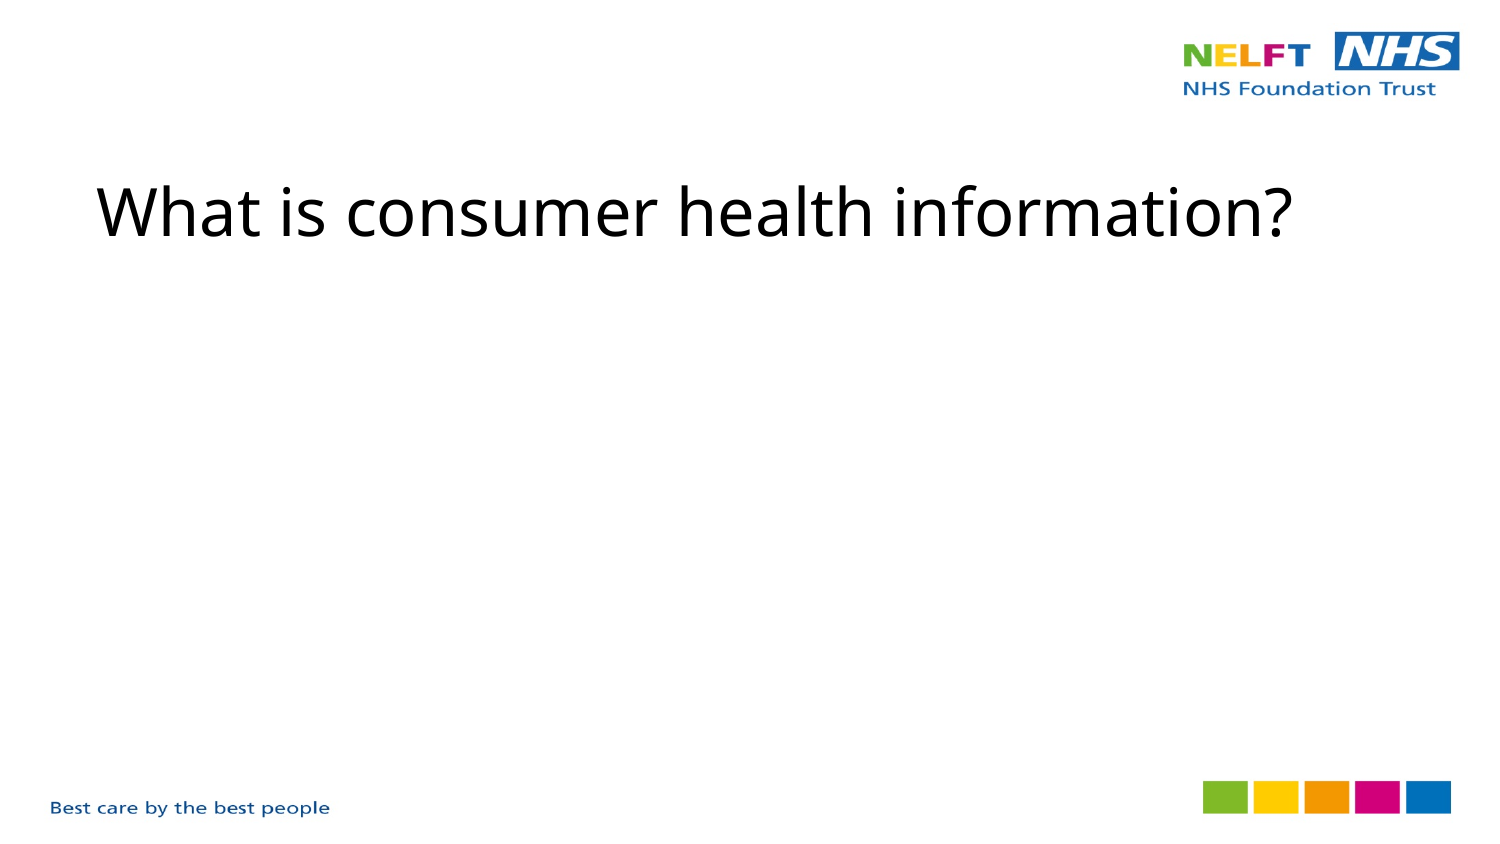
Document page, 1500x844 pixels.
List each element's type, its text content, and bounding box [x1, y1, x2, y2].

title What is consumer health information? [81, 162, 1424, 263]
